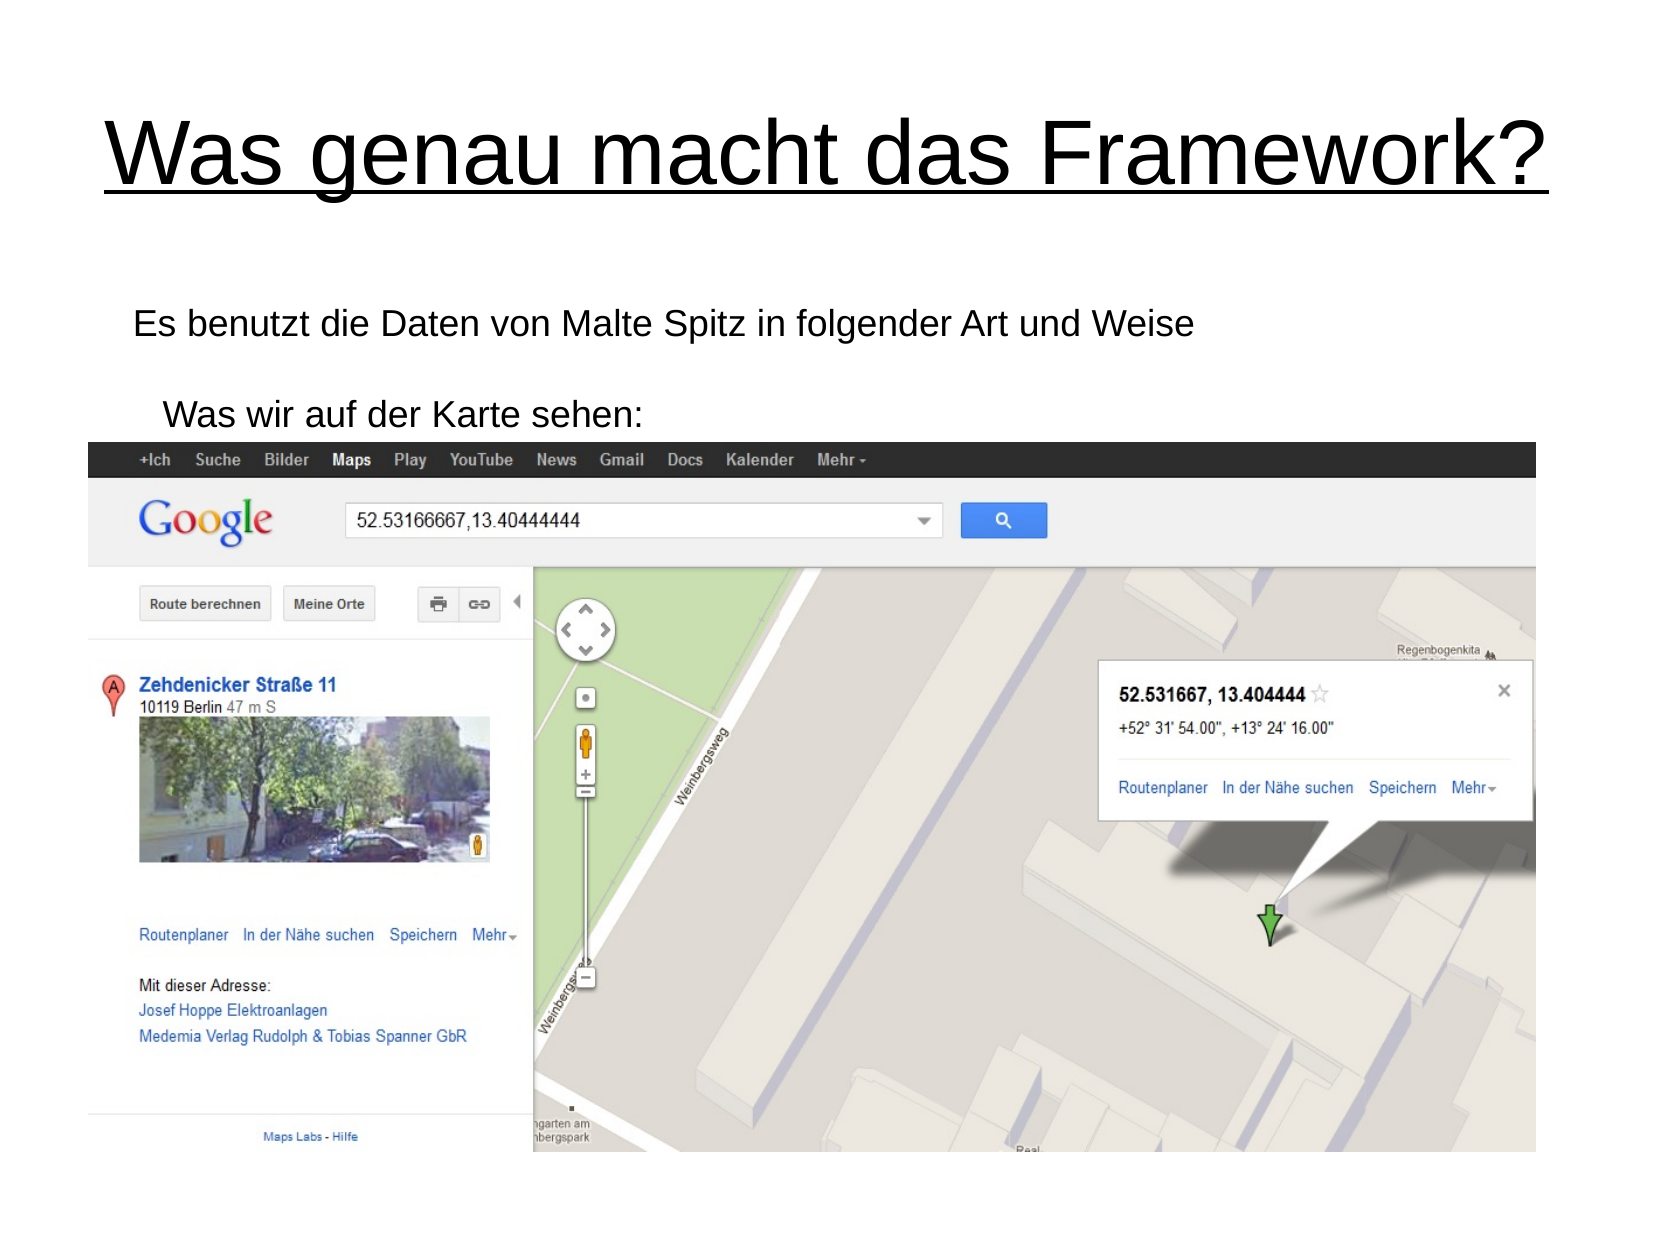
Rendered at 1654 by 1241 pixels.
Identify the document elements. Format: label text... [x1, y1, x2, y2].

text_box Was wir auf der Karte sehen: [147, 386, 1093, 442]
picture [88, 442, 1536, 1152]
text_box Es benutzt die Daten von Malte Spitz in folgender Art und Weise [118, 295, 1477, 442]
title Was genau macht das Framework? [82, 49, 1571, 257]
